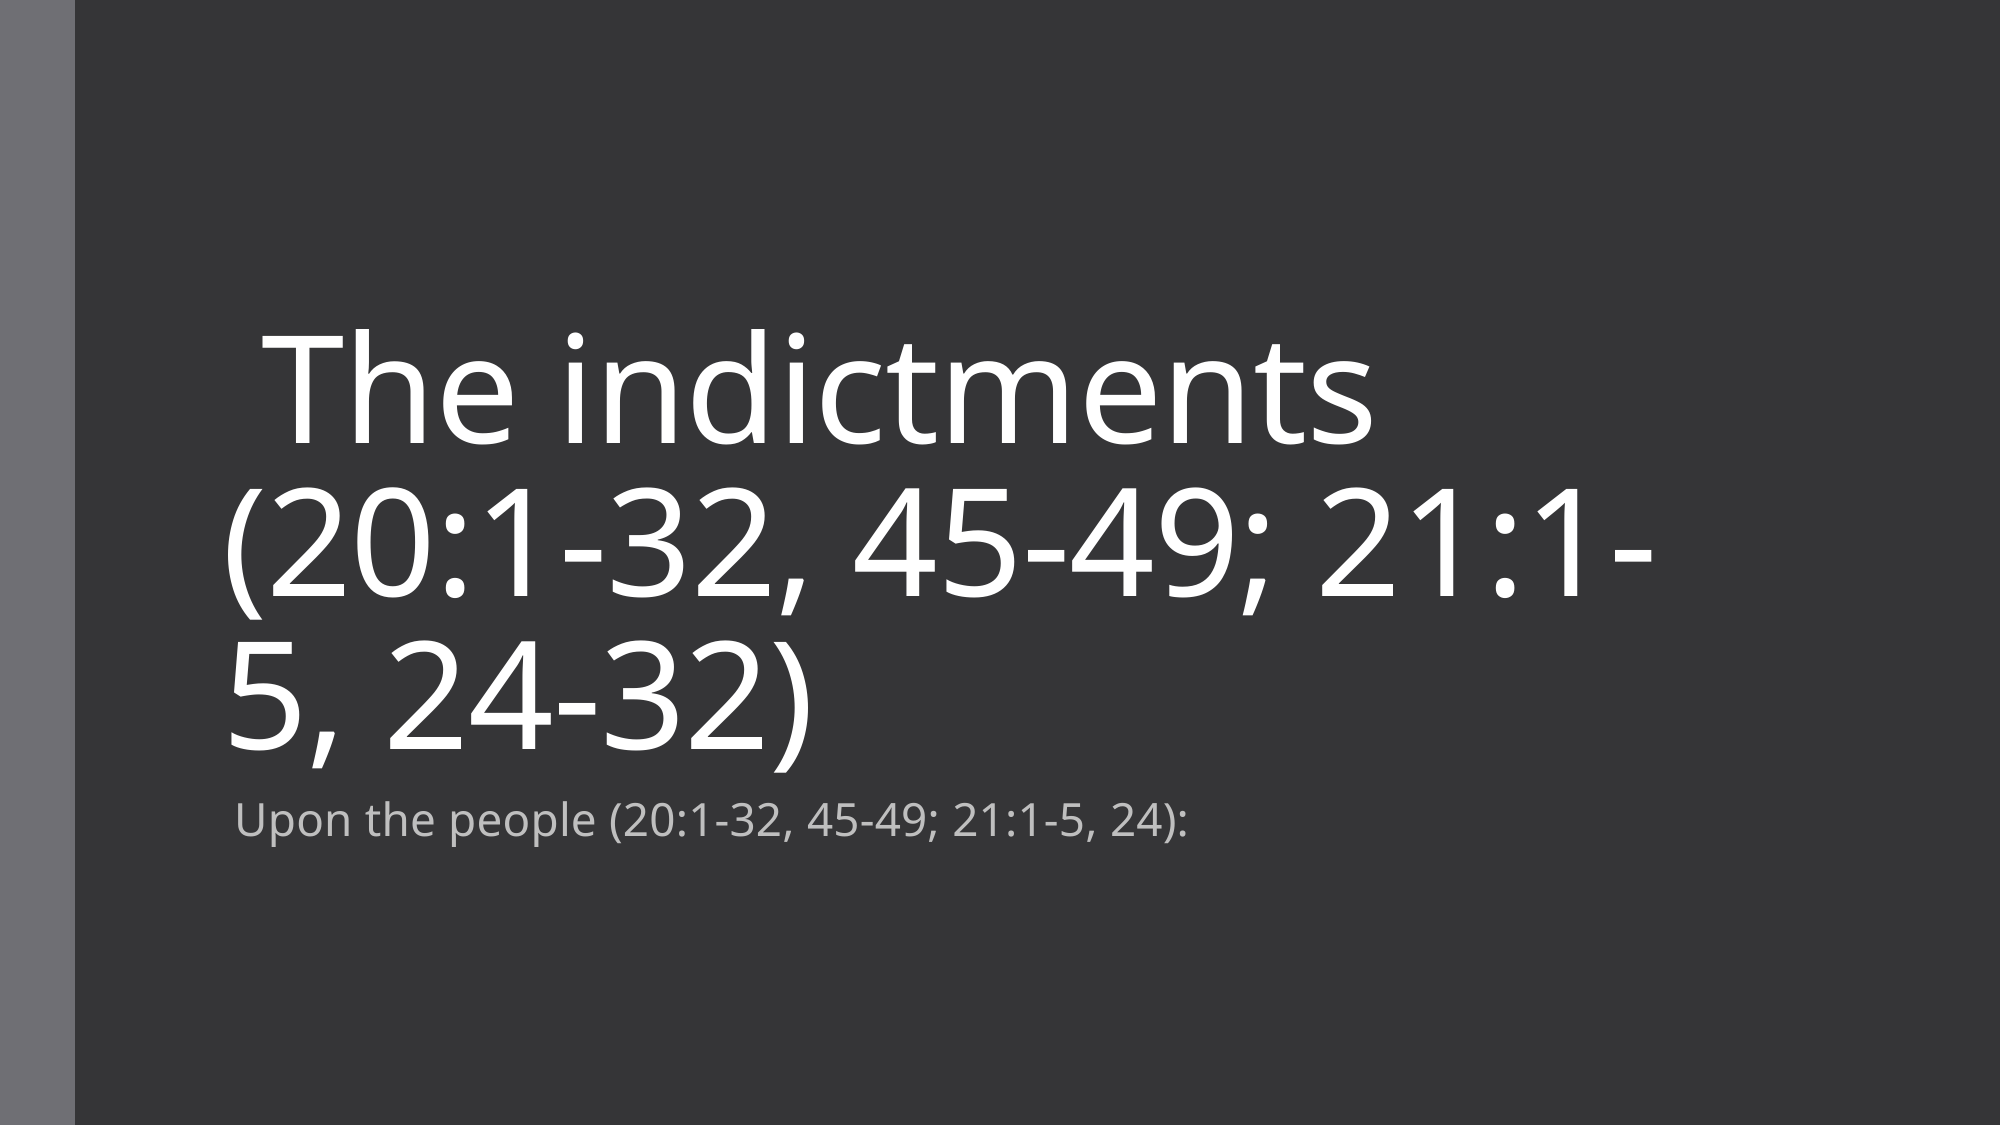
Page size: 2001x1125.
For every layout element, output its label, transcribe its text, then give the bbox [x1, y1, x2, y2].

subtitle Upon the people (20:1-32, 45-49; 21:1-5, 24): [206, 787, 1752, 1066]
title The indictments (20:1-32, 45-49; 21:1-5, 24-32) [206, 124, 1752, 787]
